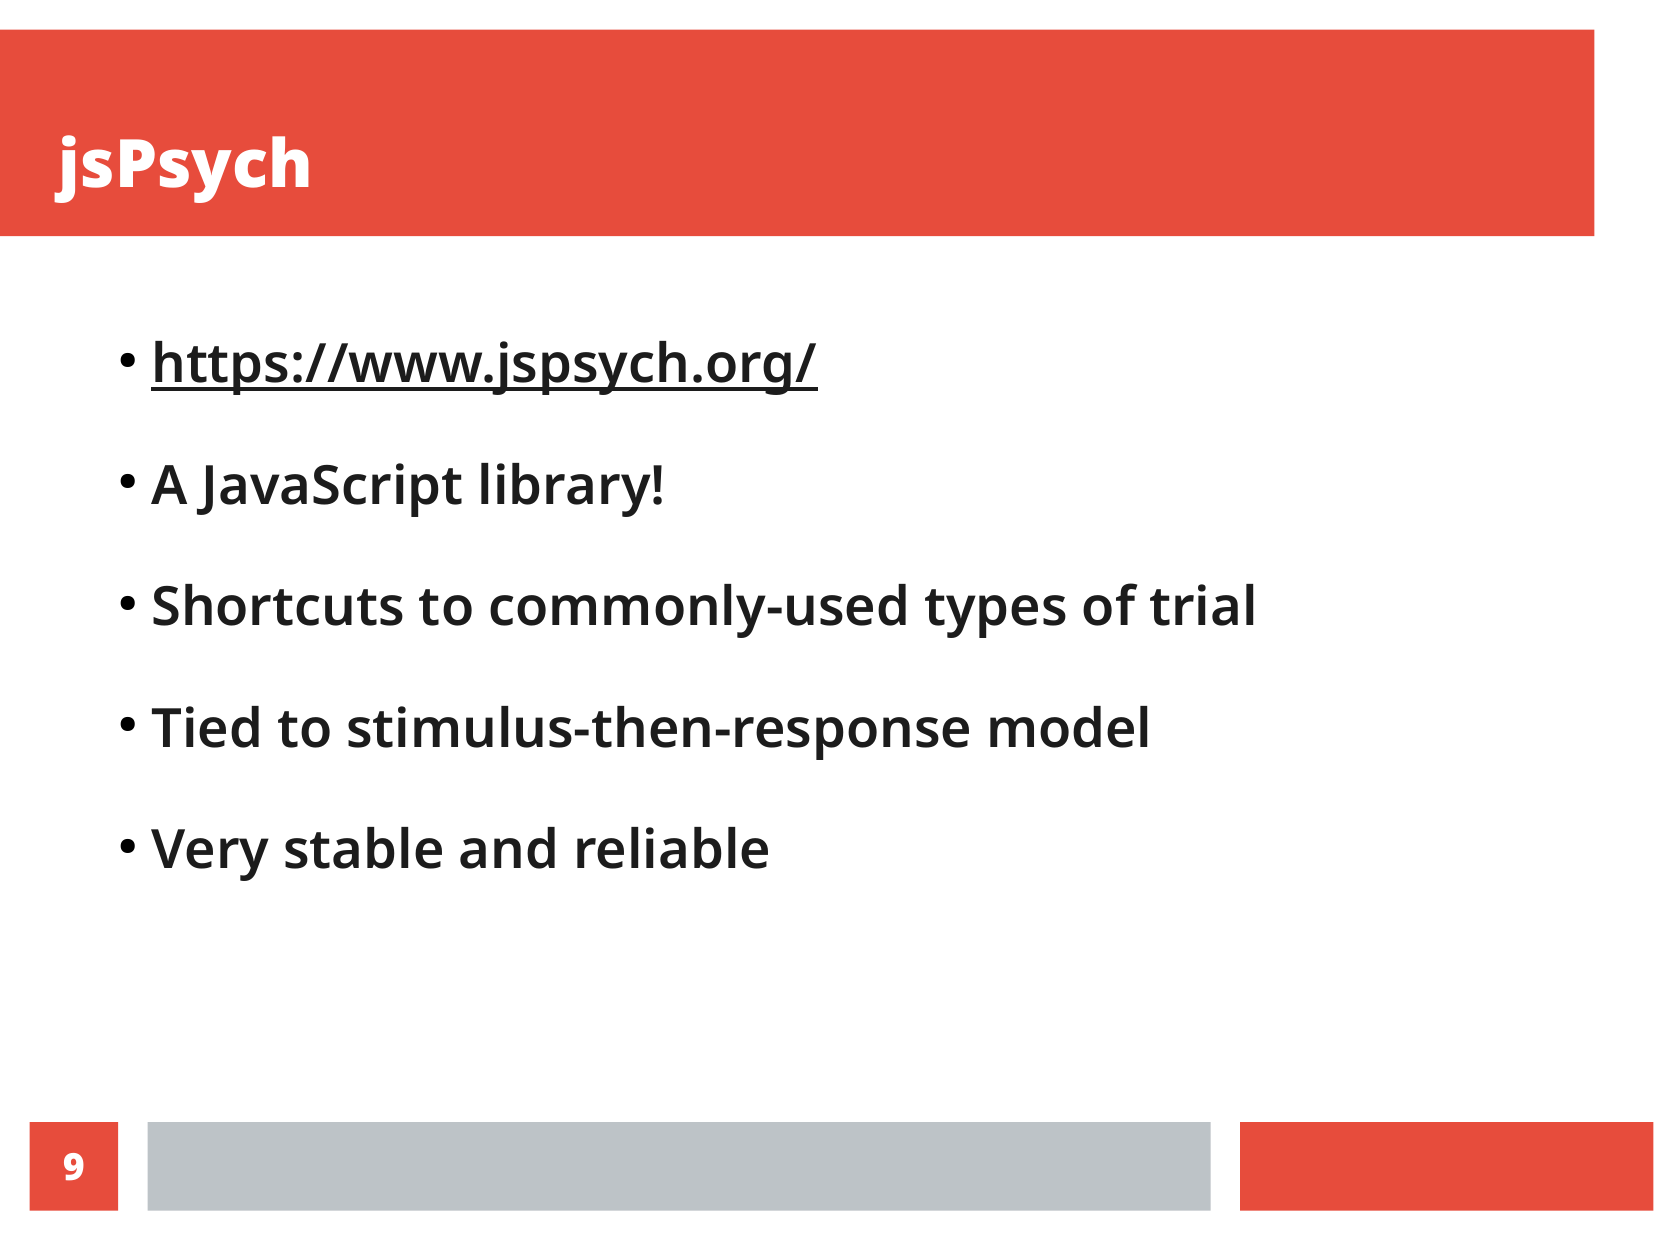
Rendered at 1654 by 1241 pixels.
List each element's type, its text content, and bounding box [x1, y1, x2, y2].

title jsPsych [59, 59, 1595, 207]
list https://www.jspsych.org/ A JavaScript library! Shortcuts to commonly-used types of trial Tied to stimulus-then-response model Very stable and reliable [59, 324, 1565, 1093]
